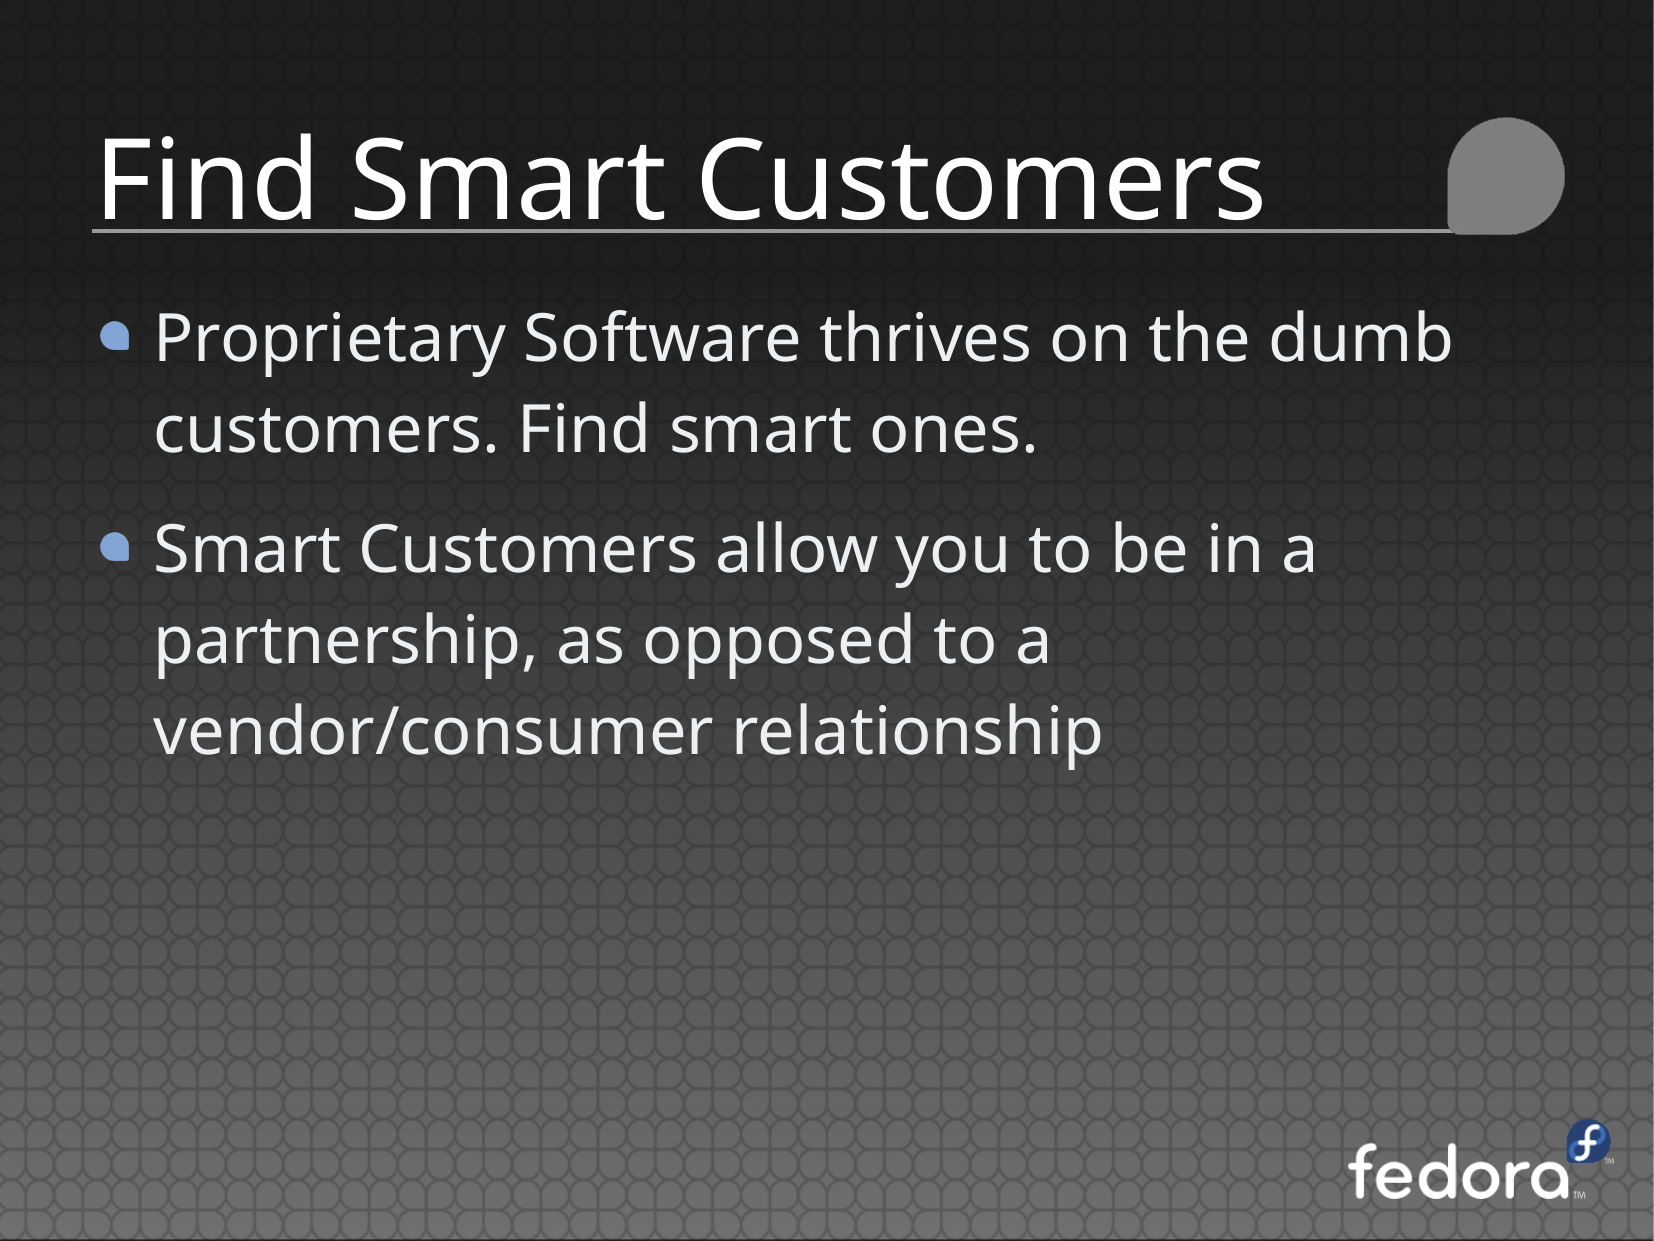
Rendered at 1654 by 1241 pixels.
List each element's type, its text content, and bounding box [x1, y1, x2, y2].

picture [0, 0, 1654, 1241]
list Proprietary Software thrives on the dumb customers. Find smart ones. Smart Customers allow you to be in a partnership, as opposed to a vendor/consumer relationship [82, 290, 1571, 1094]
title Find Smart Customers [94, 100, 1426, 251]
